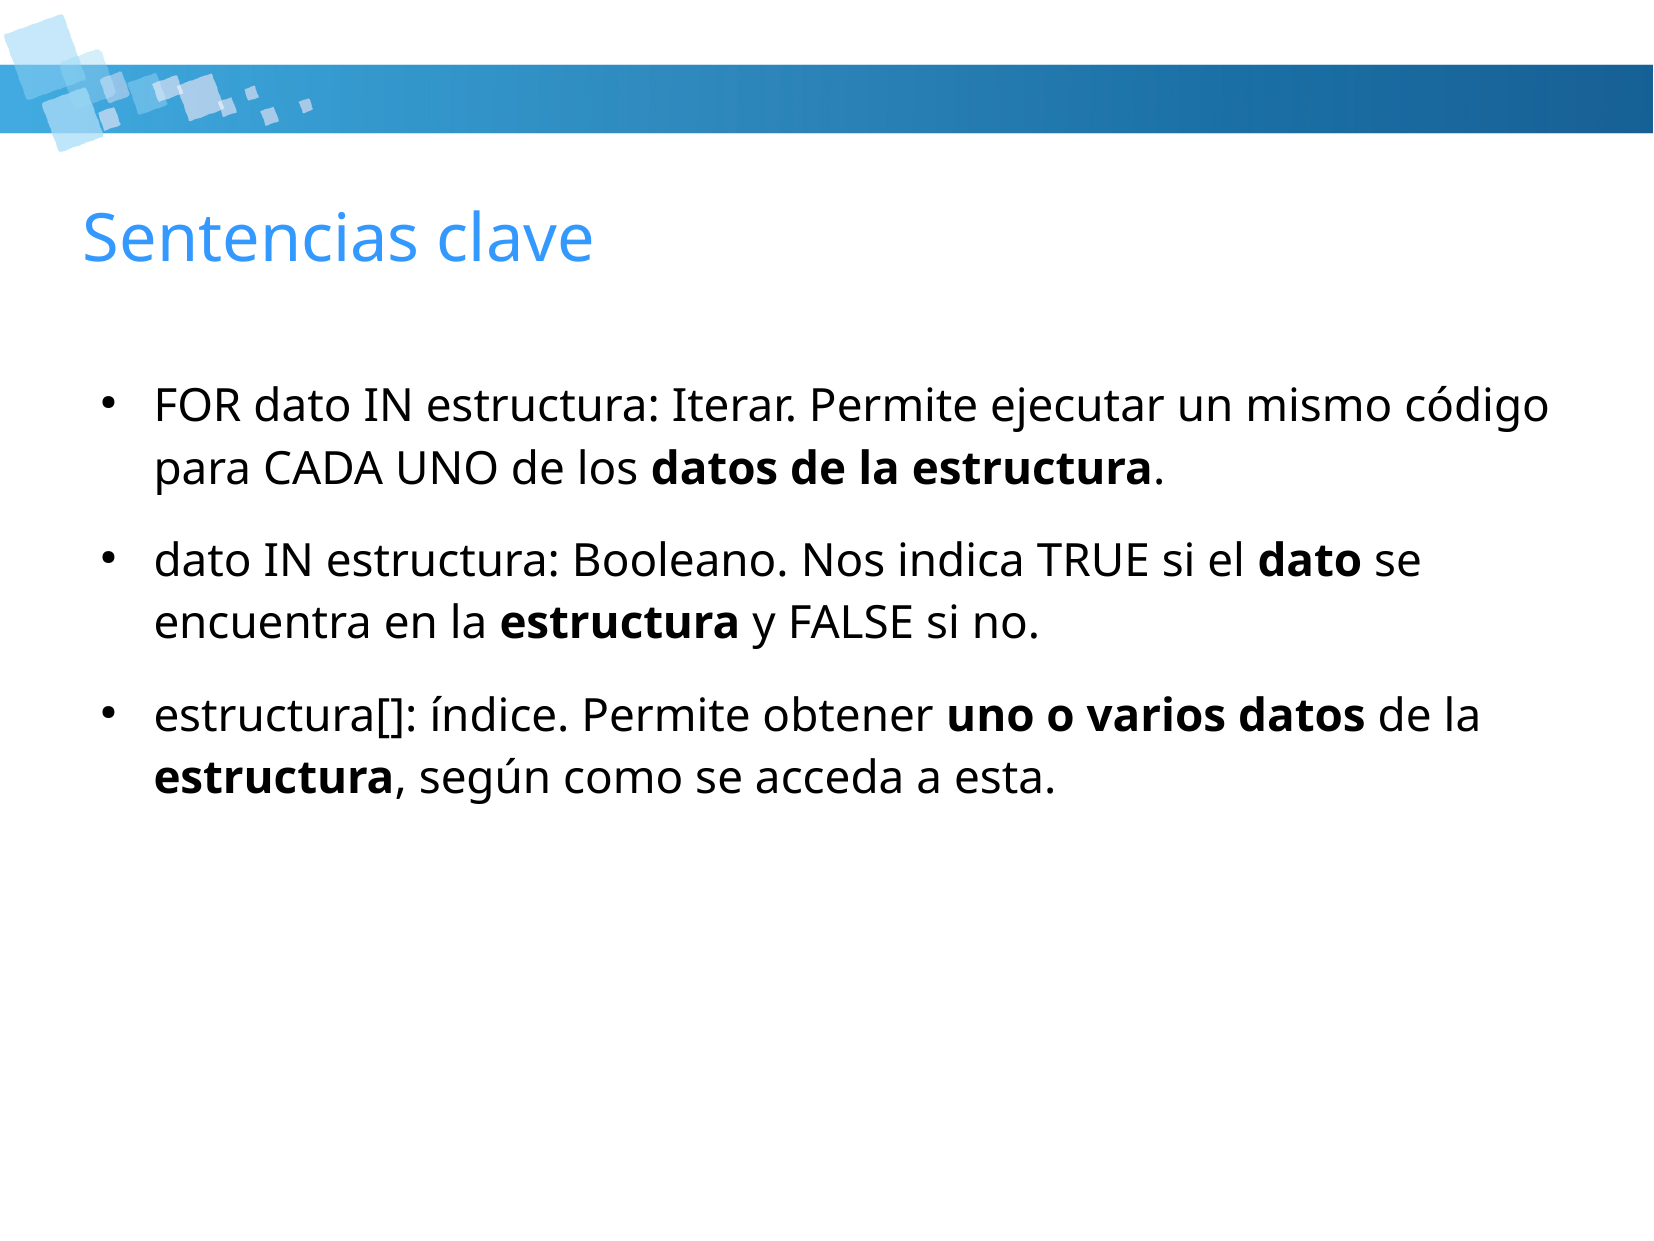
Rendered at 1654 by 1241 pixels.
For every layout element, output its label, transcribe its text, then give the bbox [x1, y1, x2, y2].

list FOR dato IN estructura: Iterar. Permite ejecutar un mismo código para CADA UNO de los datos de la estructura. dato IN estructura: Booleano. Nos indica TRUE si el dato se encuentra en la estructura y FALSE si no. estructura[]: índice. Permite obtener uno o varios datos de la estructura, según como se acceda a esta. [82, 372, 1571, 1093]
picture [0, 0, 1653, 1238]
title Sentencias clave [82, 132, 1571, 340]
